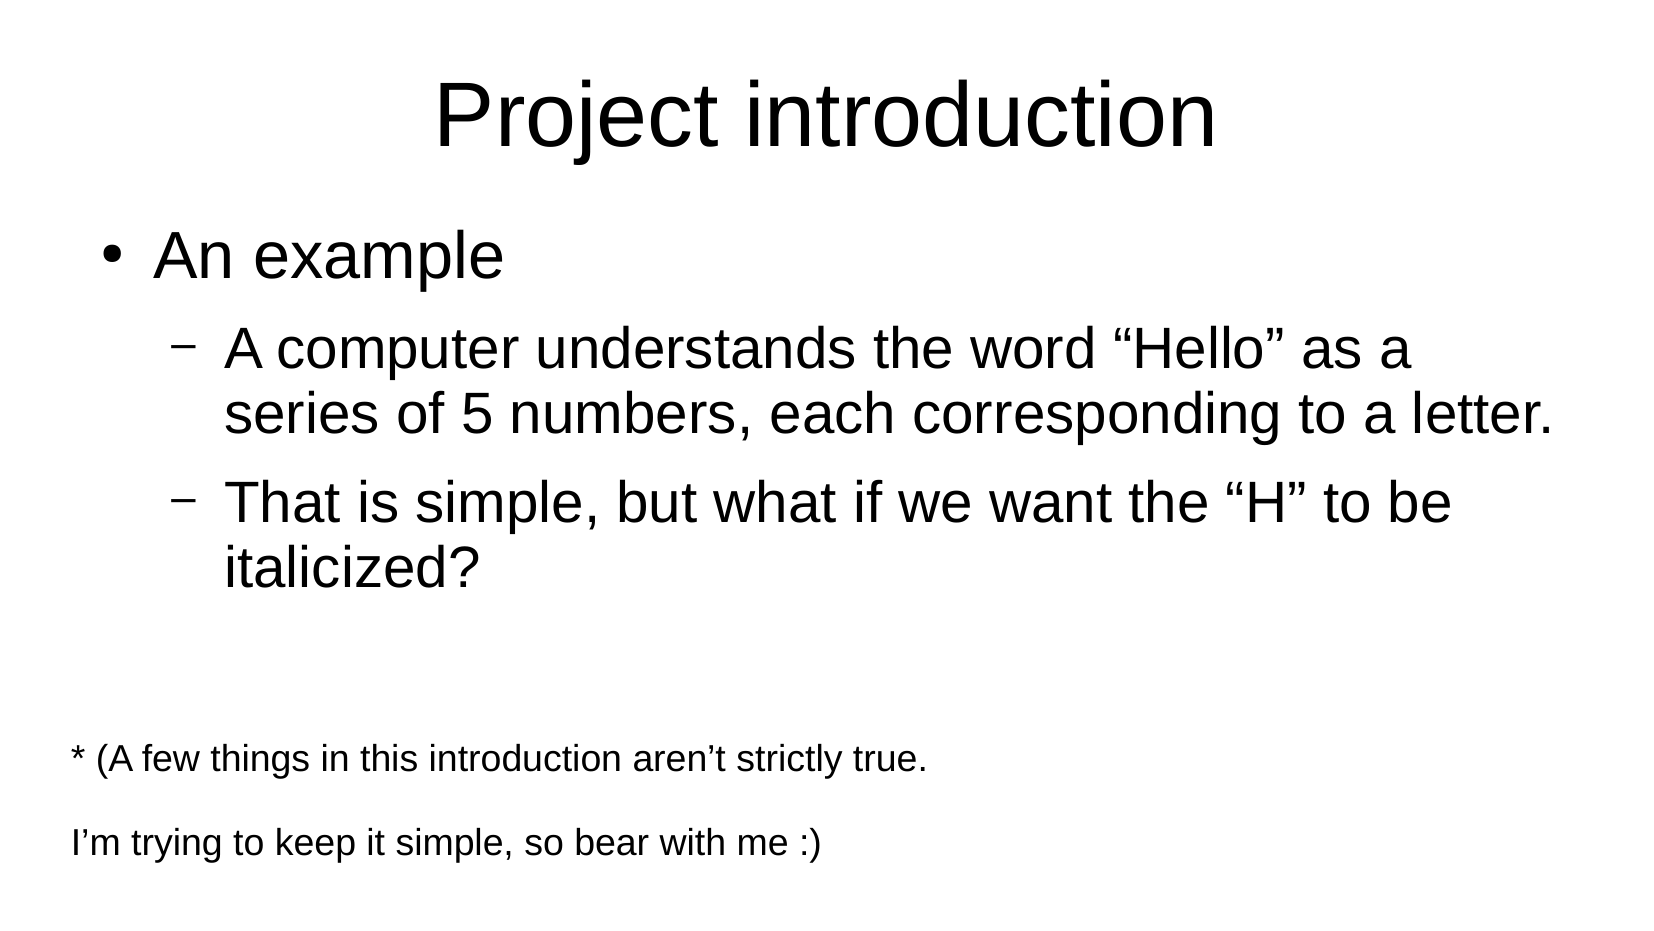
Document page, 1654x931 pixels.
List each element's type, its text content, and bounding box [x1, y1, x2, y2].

title Project introduction [82, 37, 1571, 193]
text_box * (A few things in this introduction aren’t strictly true. I’m trying to keep it simple, so bear with me :) [56, 729, 954, 851]
list An example A computer understands the word “Hello” as a series of 5 numbers, each corresponding to a letter. That is simple, but what if we want the “H” to be italicized? [82, 217, 1571, 758]
